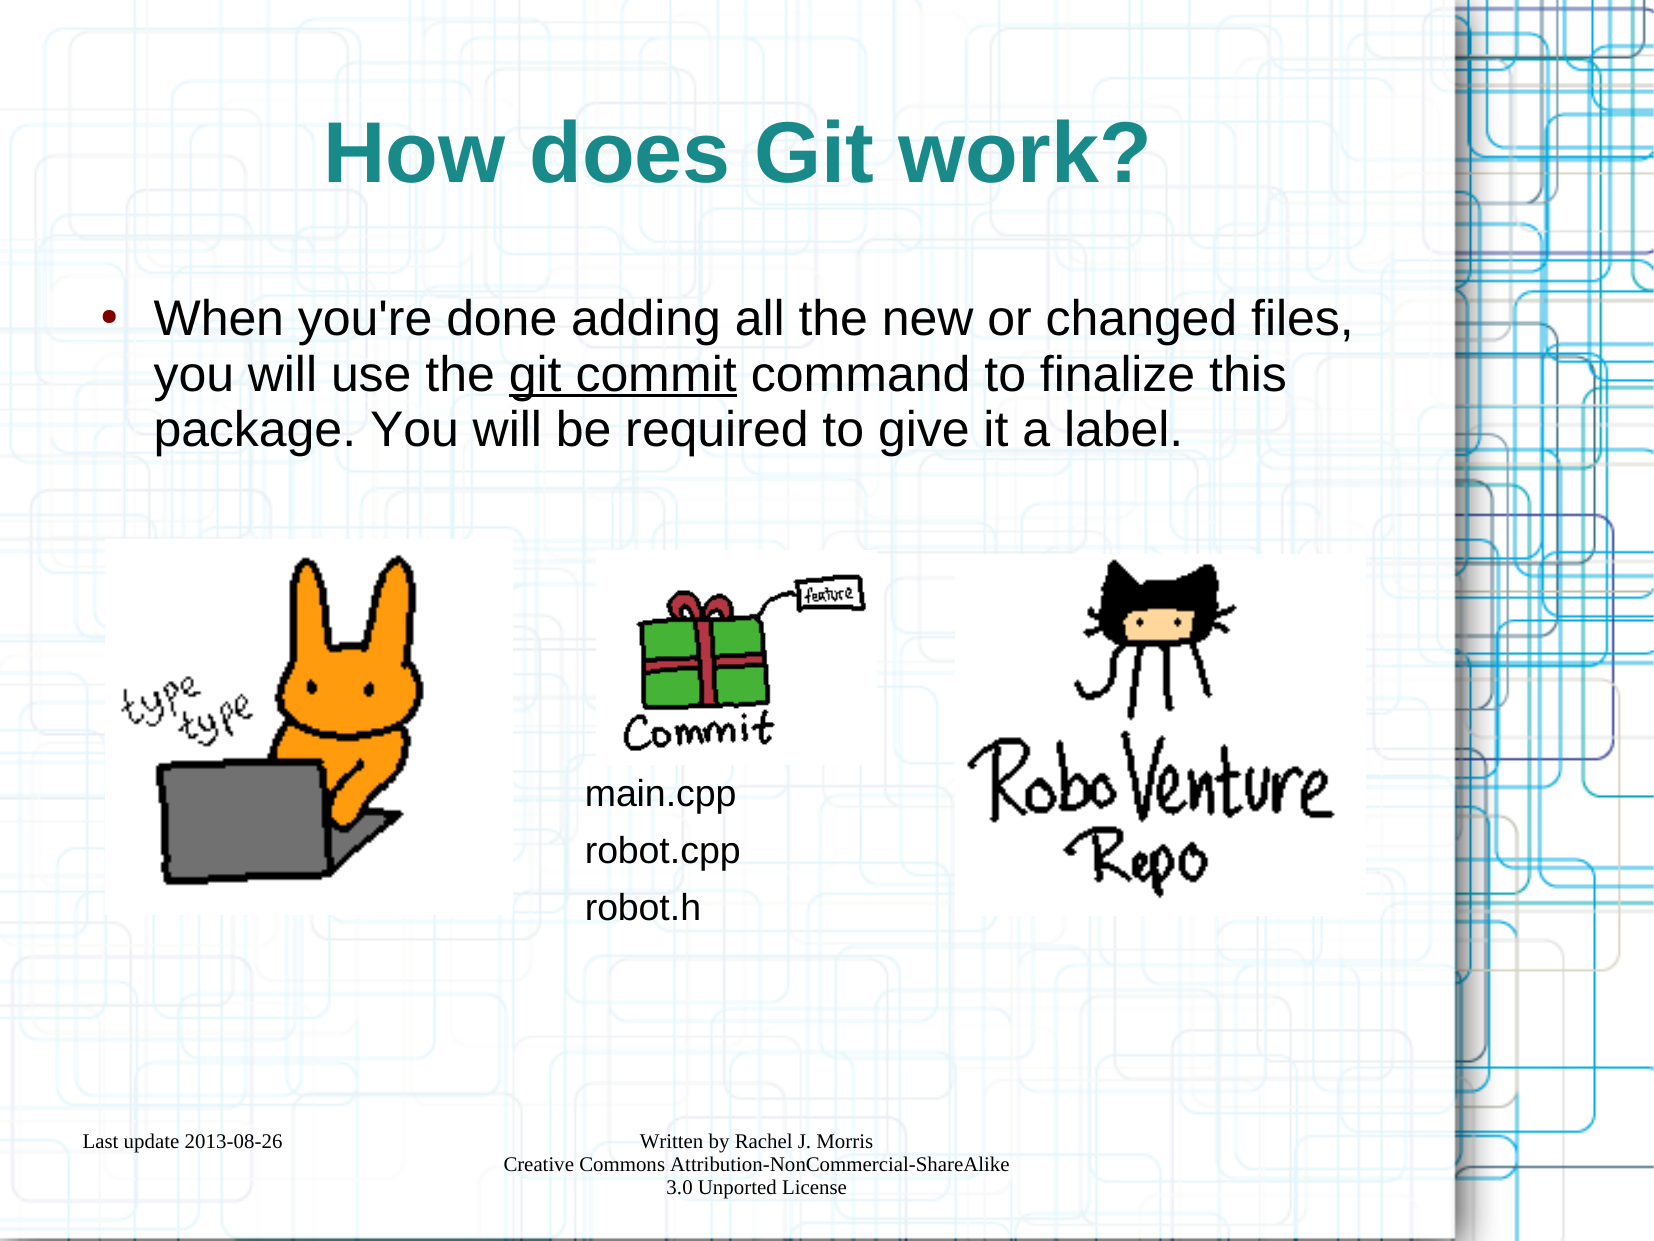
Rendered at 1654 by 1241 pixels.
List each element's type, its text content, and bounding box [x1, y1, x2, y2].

text_box main.cpp [570, 765, 826, 821]
title How does Git work? [59, 49, 1418, 257]
list When you're done adding all the new or changed files, you will use the git commit command to finalize this package. You will be required to give it a label. [82, 290, 1418, 481]
picture [0, 0, 1654, 1241]
text_box robot.cpp [570, 821, 826, 878]
text_box robot.h [570, 878, 826, 936]
